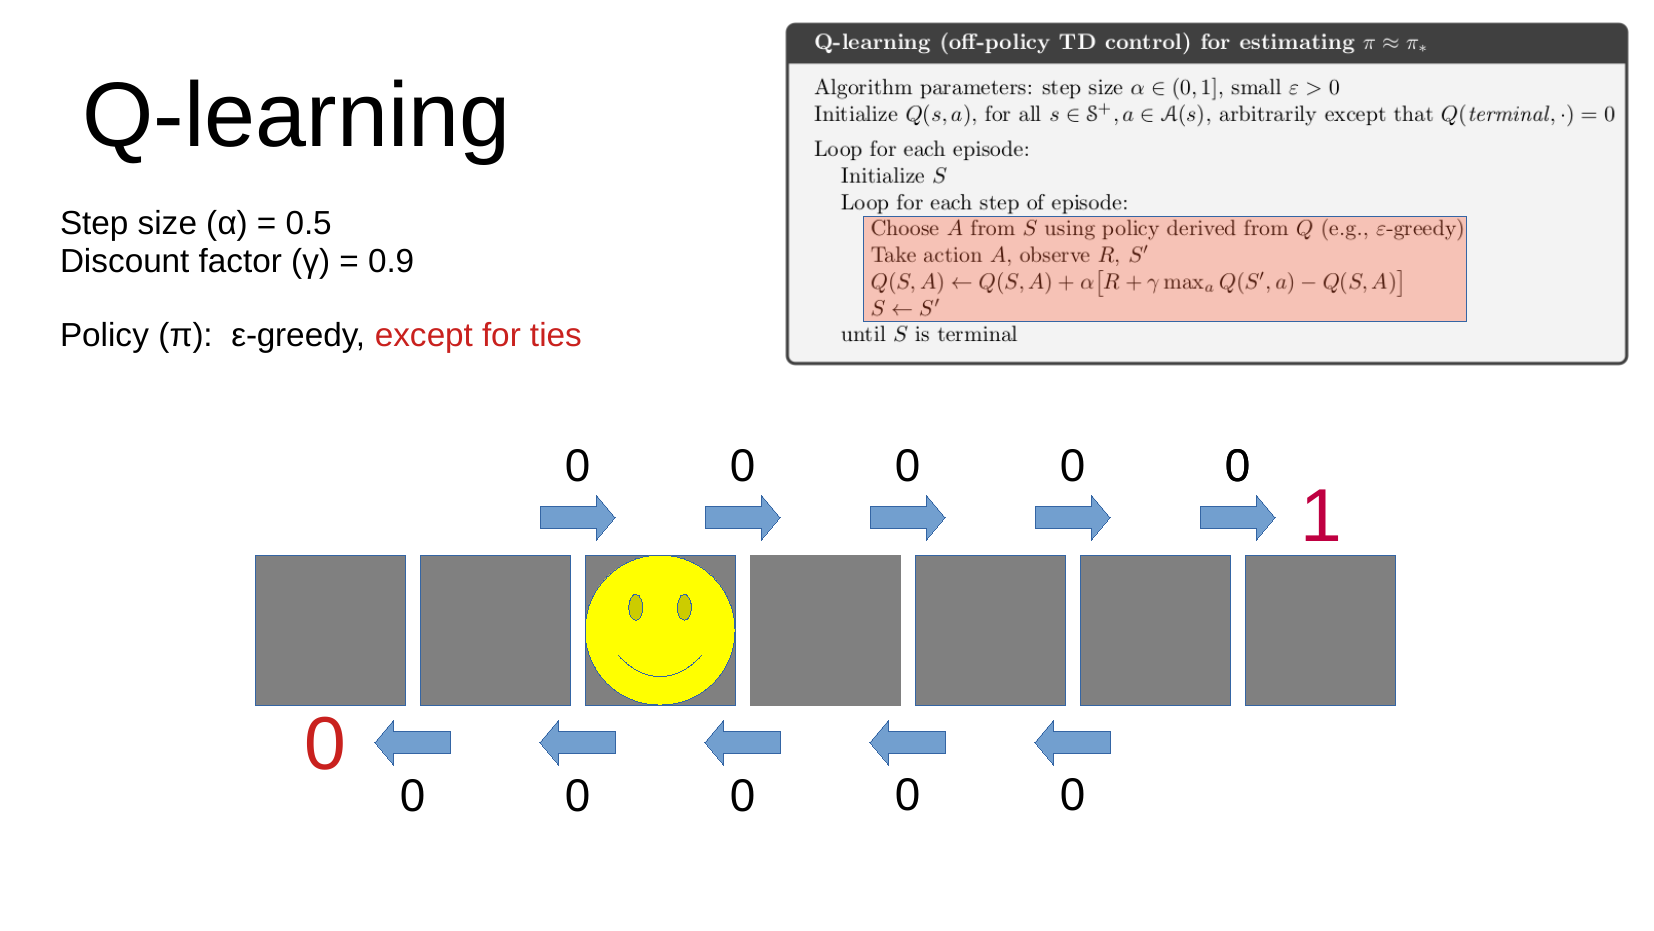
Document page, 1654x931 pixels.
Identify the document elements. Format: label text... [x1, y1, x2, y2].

text_box [705, 511, 781, 541]
title 0 [1020, 420, 1126, 511]
text_box [540, 511, 616, 541]
title Q-learning [82, 37, 773, 193]
text_box [870, 511, 946, 541]
text_box [1035, 511, 1111, 541]
text_box [1245, 555, 1396, 706]
title 0 [855, 750, 961, 840]
text_box [869, 720, 946, 750]
title 0 [360, 750, 466, 841]
text_box [1200, 511, 1268, 541]
title 0 [855, 420, 961, 511]
text_box [539, 720, 616, 750]
title 0 [1020, 750, 1126, 840]
title 1 [1268, 471, 1374, 561]
text_box [863, 216, 1467, 322]
title 0 [1185, 420, 1291, 511]
picture [773, 14, 1637, 376]
text_box [1034, 720, 1111, 750]
text_box [915, 555, 1066, 706]
title 0 [525, 420, 631, 511]
title 0 [690, 420, 796, 511]
title 0 [273, 698, 379, 789]
text_box [420, 555, 571, 706]
text_box [750, 555, 901, 706]
text_box [704, 720, 781, 750]
text_box [379, 720, 451, 750]
title 0 [525, 750, 631, 841]
text_box [585, 555, 736, 706]
text_box [1080, 555, 1231, 706]
title 0 [690, 750, 796, 841]
text_box [255, 555, 406, 706]
title Step size (α) = 0.5 Discount factor (γ) = 0.9 Policy (π): ε-greedy, except for ties [60, 186, 616, 409]
